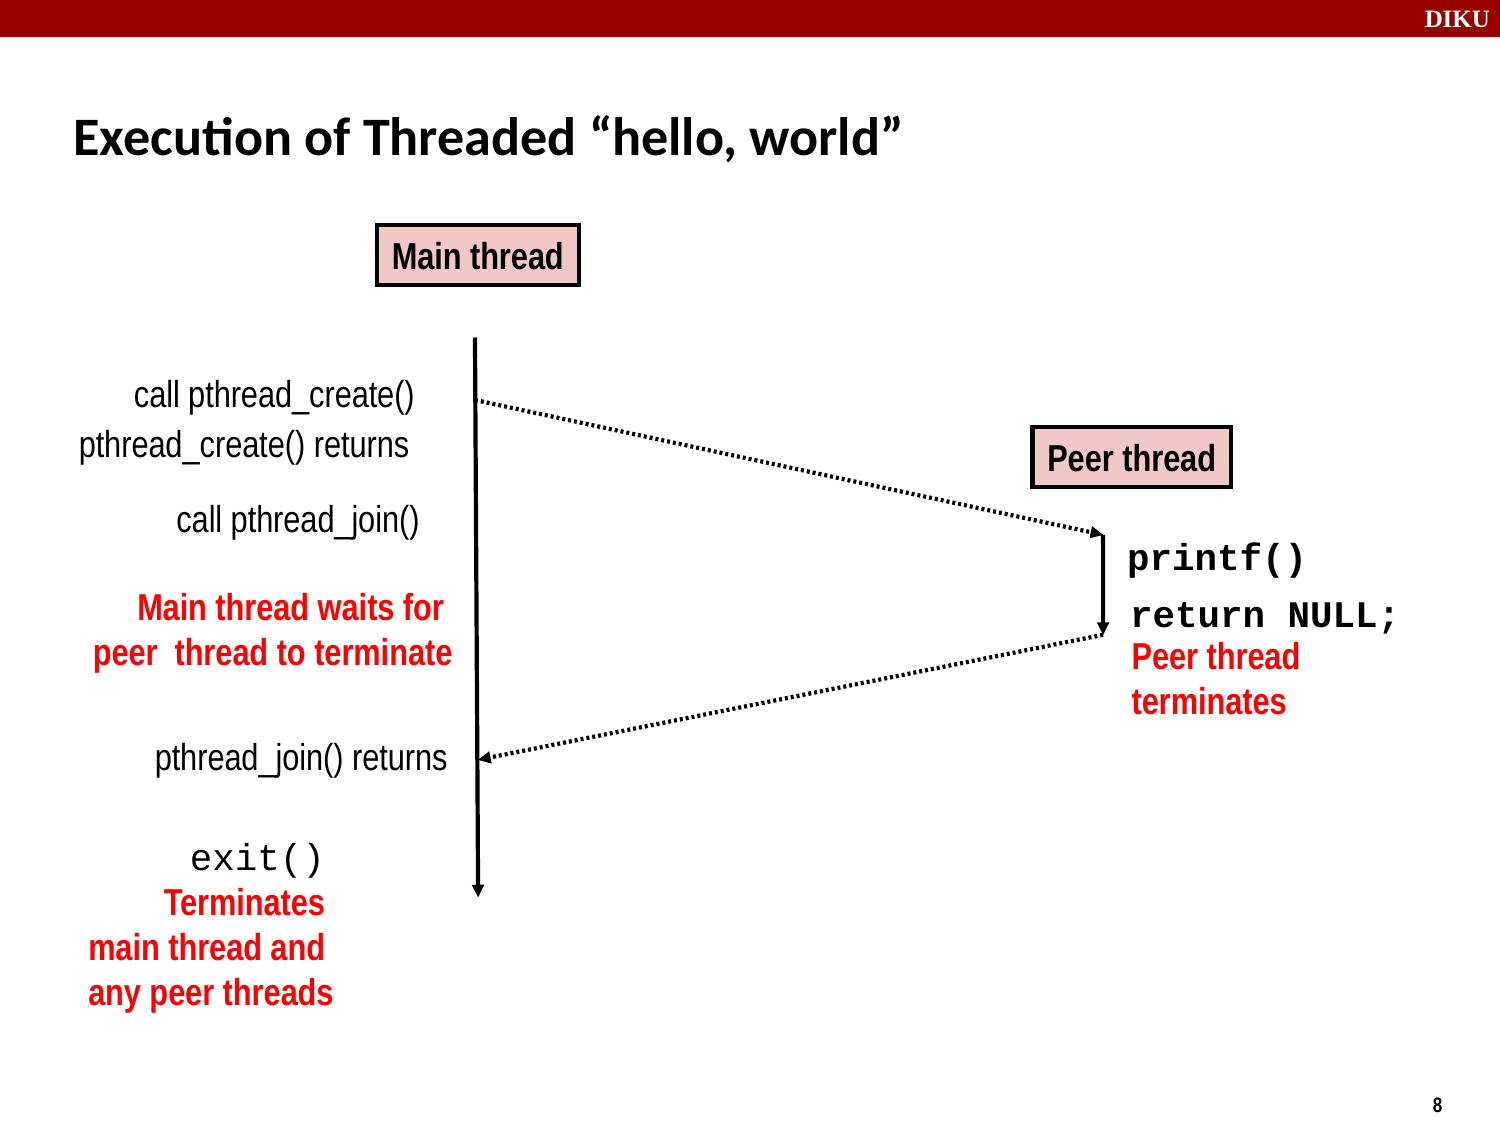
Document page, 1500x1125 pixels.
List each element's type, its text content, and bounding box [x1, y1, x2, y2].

text_box exit() Terminates main thread and any peer threads [73, 825, 349, 1020]
text_box Execution of Threaded “hello, world” [58, 71, 1304, 197]
text_box Main thread [377, 224, 579, 285]
text_box Main thread waits for peer thread to terminate [78, 575, 467, 680]
text_box call pthread_join() [158, 487, 435, 548]
text_box call pthread_create() [116, 362, 430, 423]
text_box pthread_join() returns [49, 725, 463, 785]
text_box return NULL; [1115, 582, 1415, 643]
text_box Peer thread [1032, 427, 1231, 487]
text_box printf() [1112, 525, 1322, 585]
text_box pthread_create() returns [62, 412, 424, 473]
text_box Peer thread terminates [1116, 624, 1316, 730]
